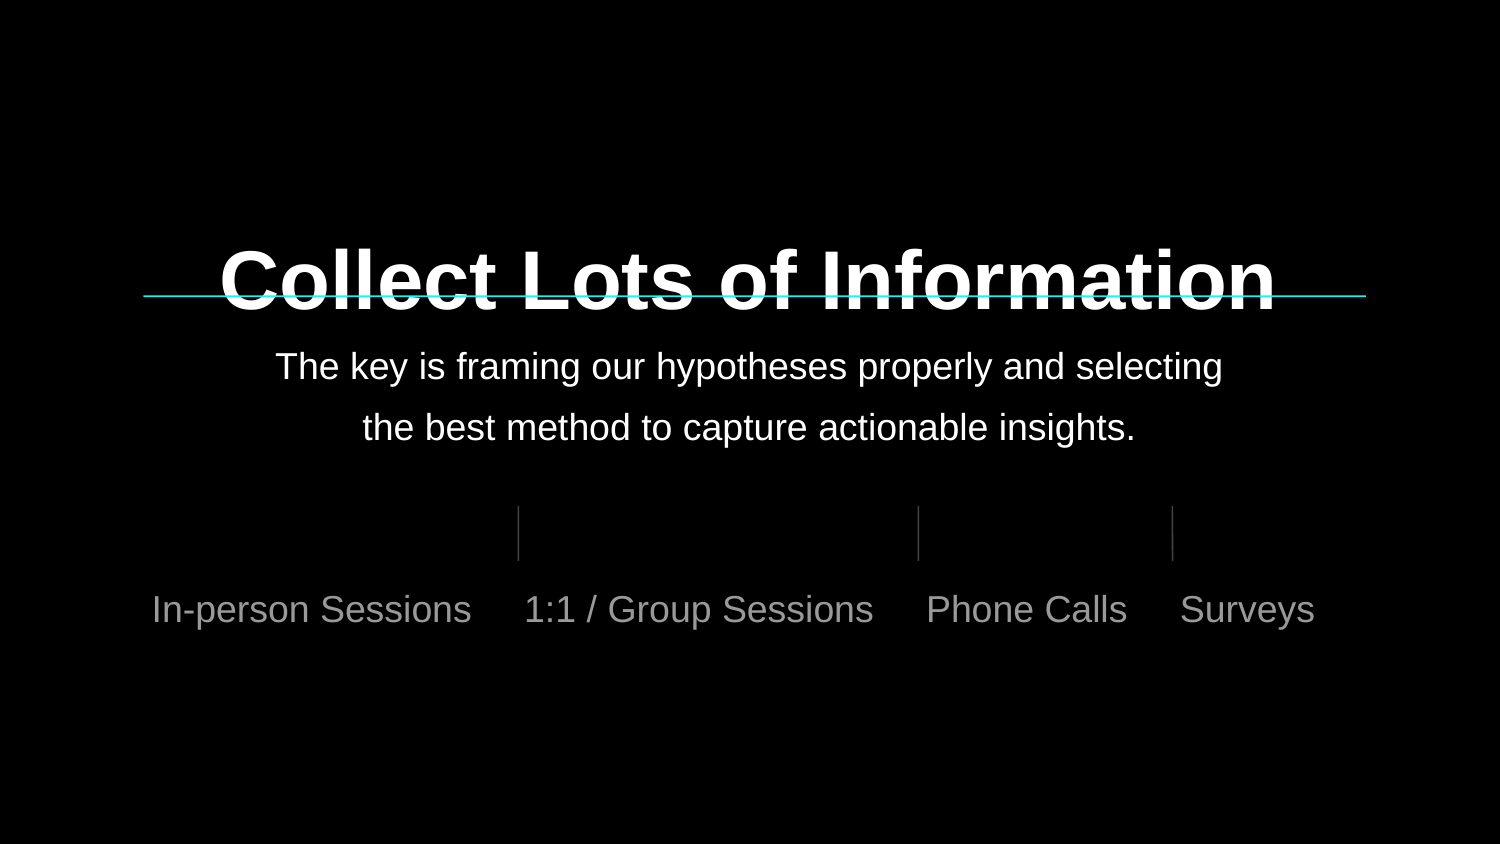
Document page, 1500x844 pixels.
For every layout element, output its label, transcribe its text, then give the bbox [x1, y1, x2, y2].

title Collect Lots of Information The key is framing our hypotheses properly and selecting the best method to capture actionable insights. In-person Sessions 1:1 / Group Sessions Phone Calls Surveys [132, 176, 1366, 688]
